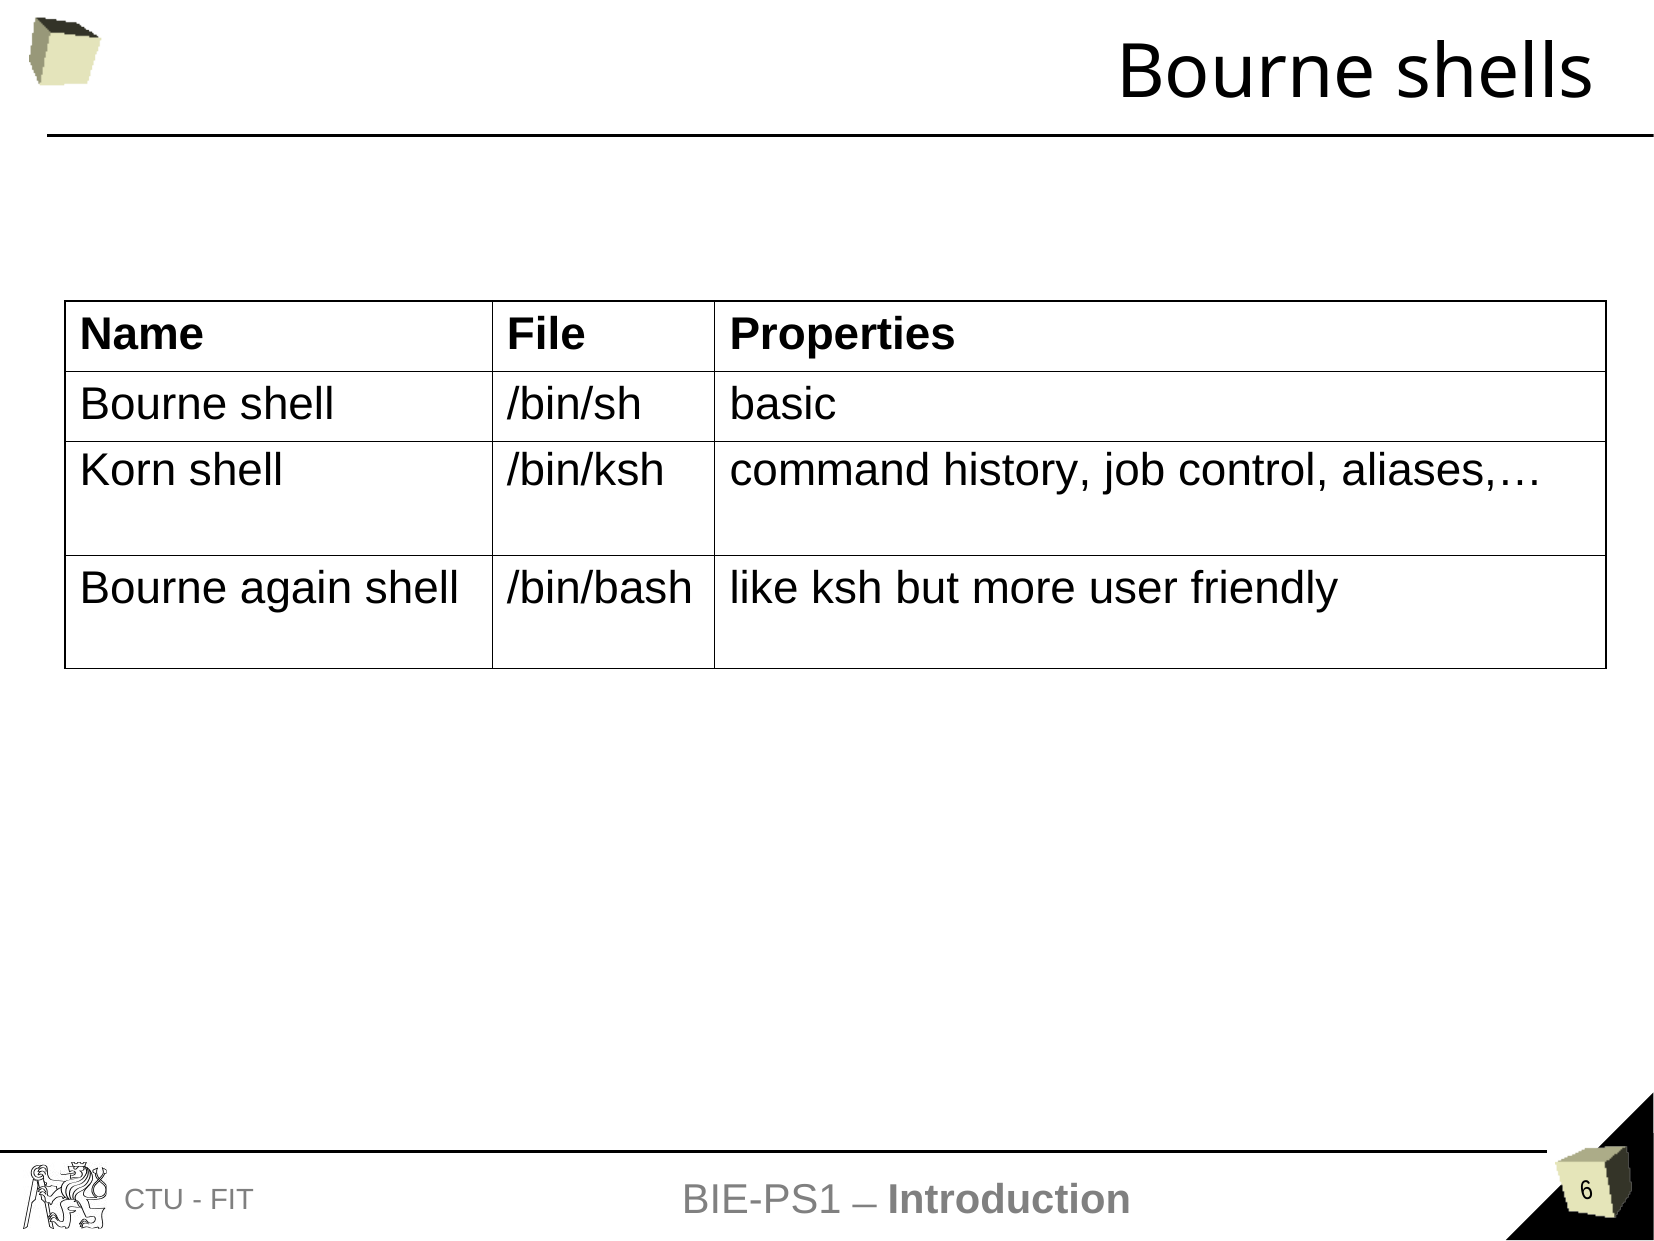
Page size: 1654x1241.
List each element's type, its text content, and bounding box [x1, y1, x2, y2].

picture [29, 16, 105, 89]
table_cell /bin/ksh [493, 442, 714, 555]
table_cell /bin/sh [493, 372, 714, 441]
table_header File [493, 302, 714, 371]
table_cell command history, job control, aliases,… [715, 442, 1605, 555]
picture [23, 1162, 107, 1229]
table_cell like ksh but more user friendly [715, 556, 1605, 668]
table_cell basic [715, 372, 1605, 441]
table_header Name [66, 302, 492, 371]
picture [1555, 1145, 1635, 1221]
title Bourne shells [118, 0, 1595, 119]
table_cell /bin/bash [493, 556, 714, 668]
table_header Properties [715, 302, 1605, 371]
table_cell Bourne shell [66, 372, 492, 441]
table_cell Korn shell [66, 442, 492, 555]
table_cell Bourne again shell [66, 556, 492, 668]
